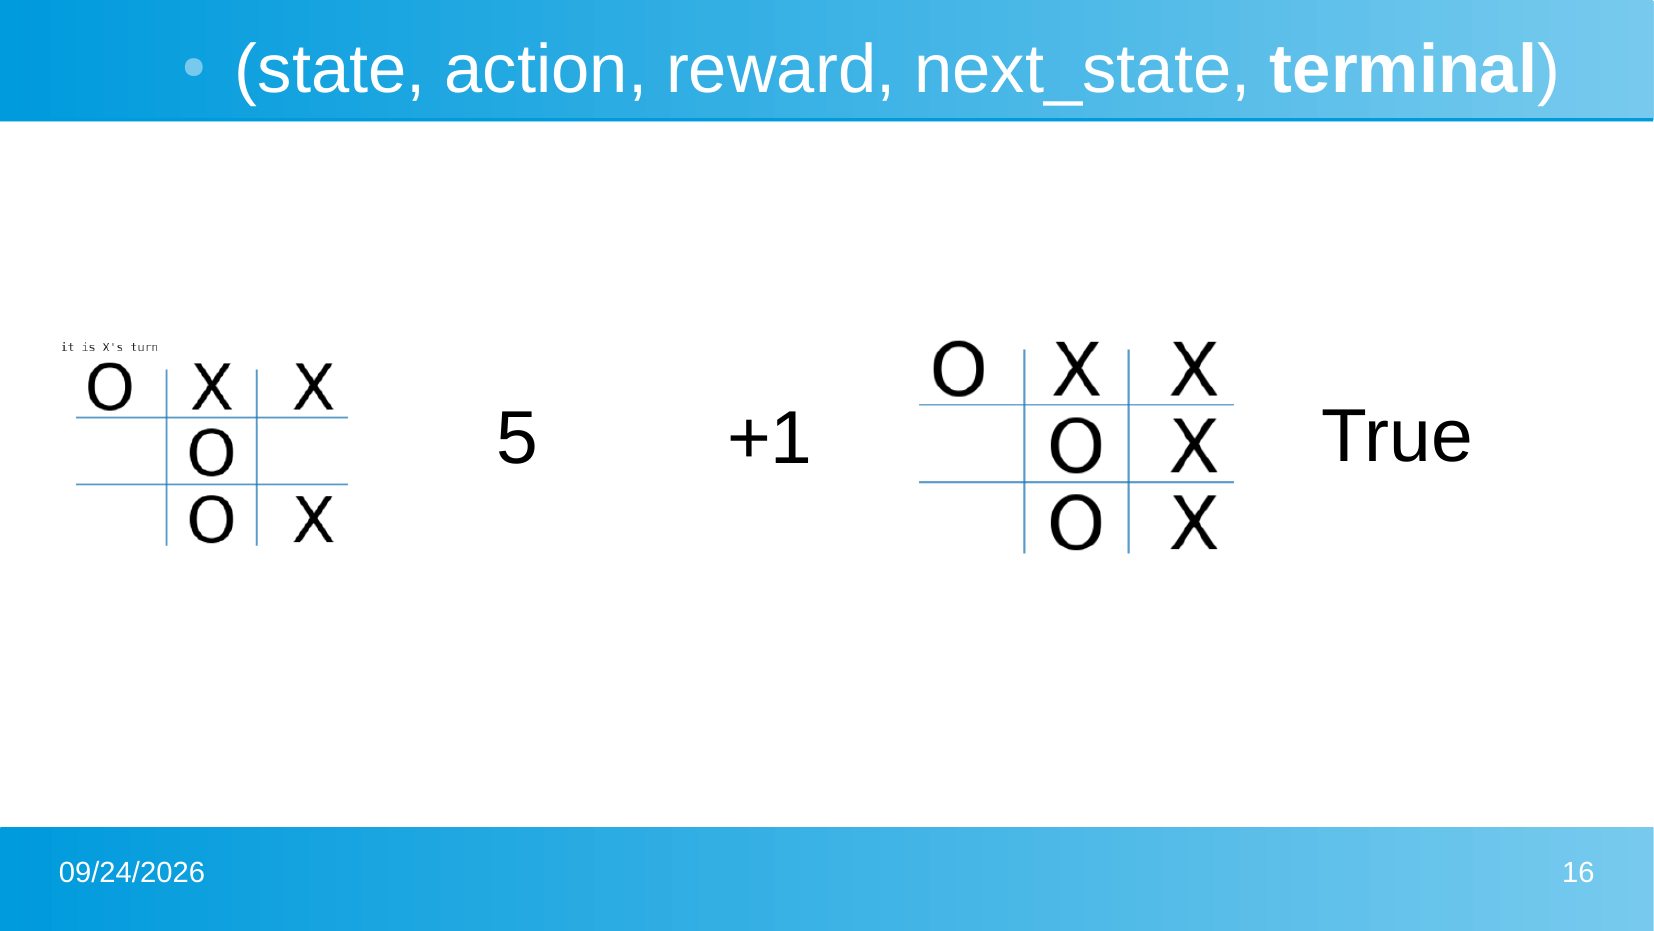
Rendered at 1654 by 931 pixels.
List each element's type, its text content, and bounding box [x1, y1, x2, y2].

text_box True [1306, 385, 1495, 485]
picture [54, 337, 376, 563]
text_box +1 [712, 388, 828, 488]
title (state, action, reward, next_state, terminal) [59, 29, 1595, 108]
picture [900, 334, 1251, 563]
text_box 5 [481, 388, 554, 488]
